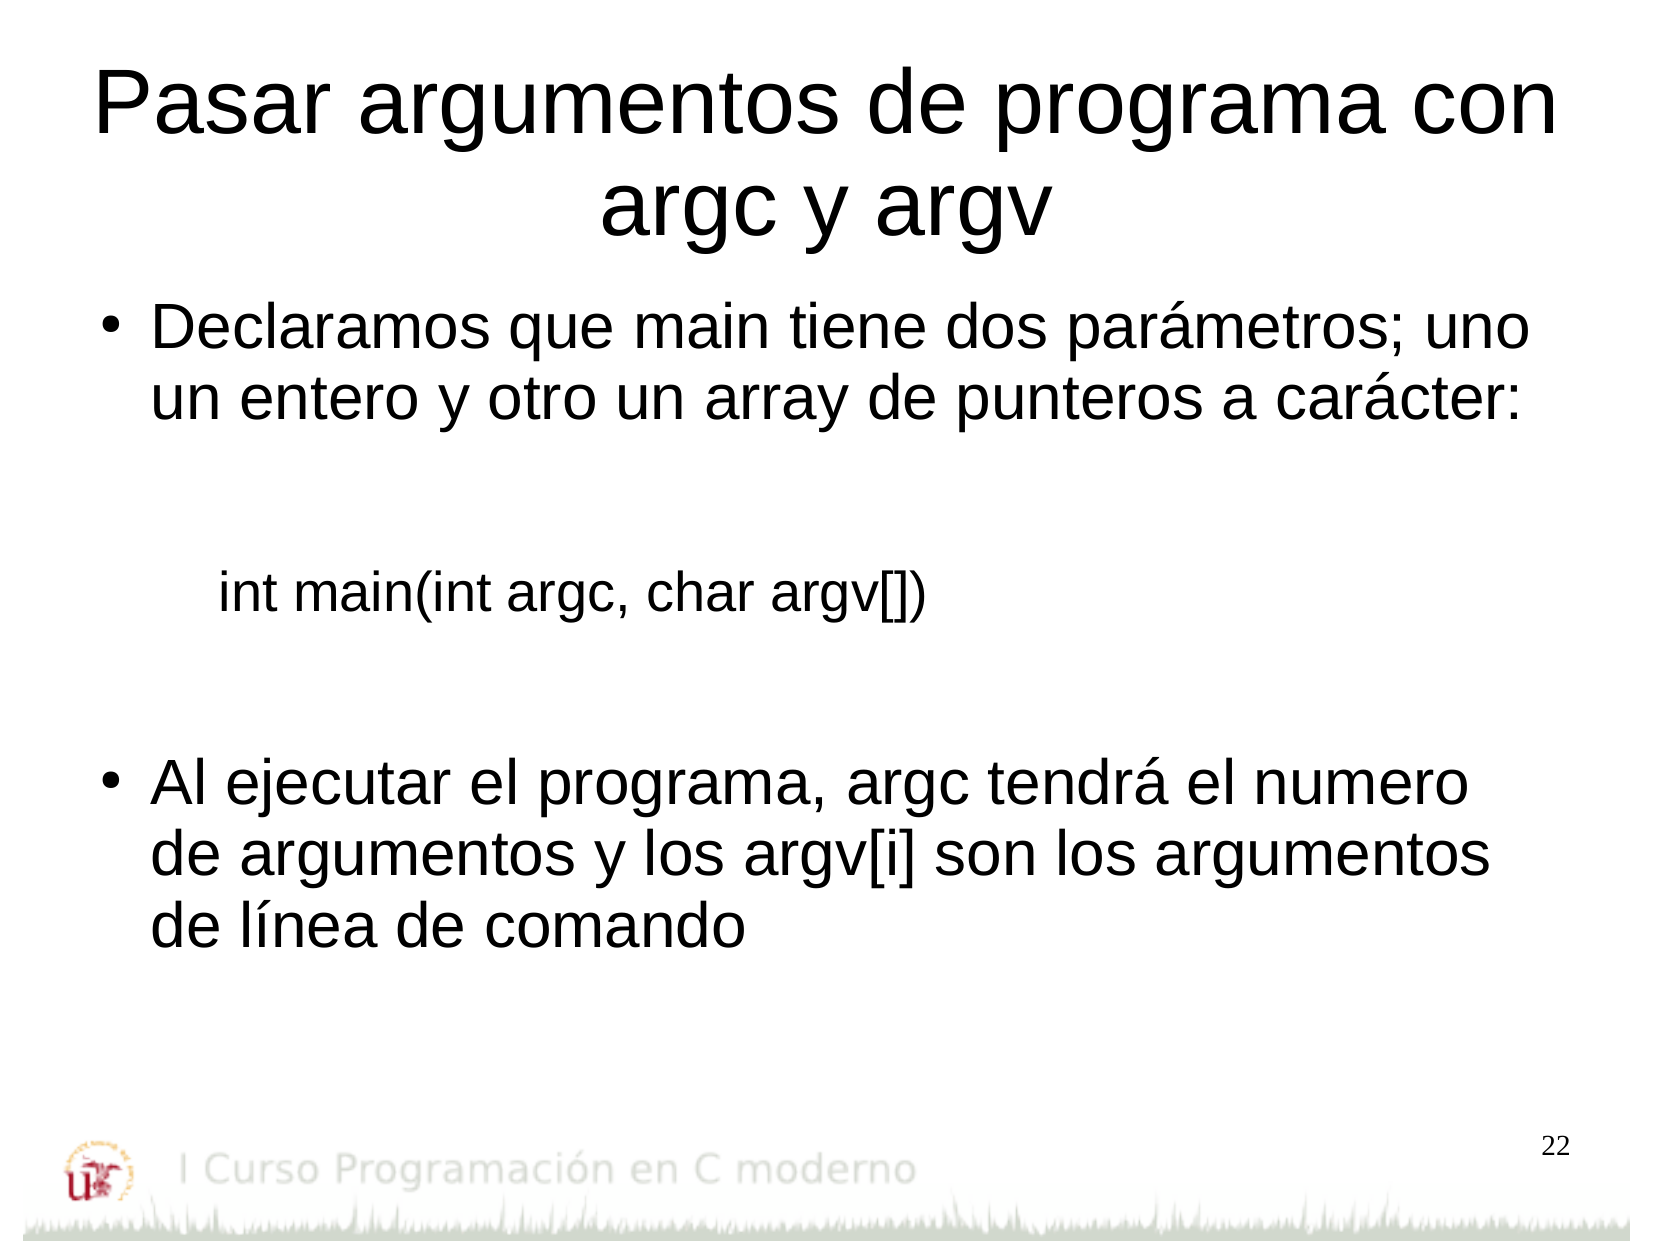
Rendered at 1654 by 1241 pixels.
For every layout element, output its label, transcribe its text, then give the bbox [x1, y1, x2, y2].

list Declaramos que main tiene dos parámetros; uno un entero y otro un array de punteros a carácter: int main(int argc, char argv[]) Al ejecutar el programa, argc tendrá el numero de argumentos y los argv[i] son los argumentos de línea de comando [82, 290, 1538, 1010]
picture [23, 1136, 1630, 1241]
title Pasar argumentos de programa con argc y argv [82, 49, 1571, 257]
